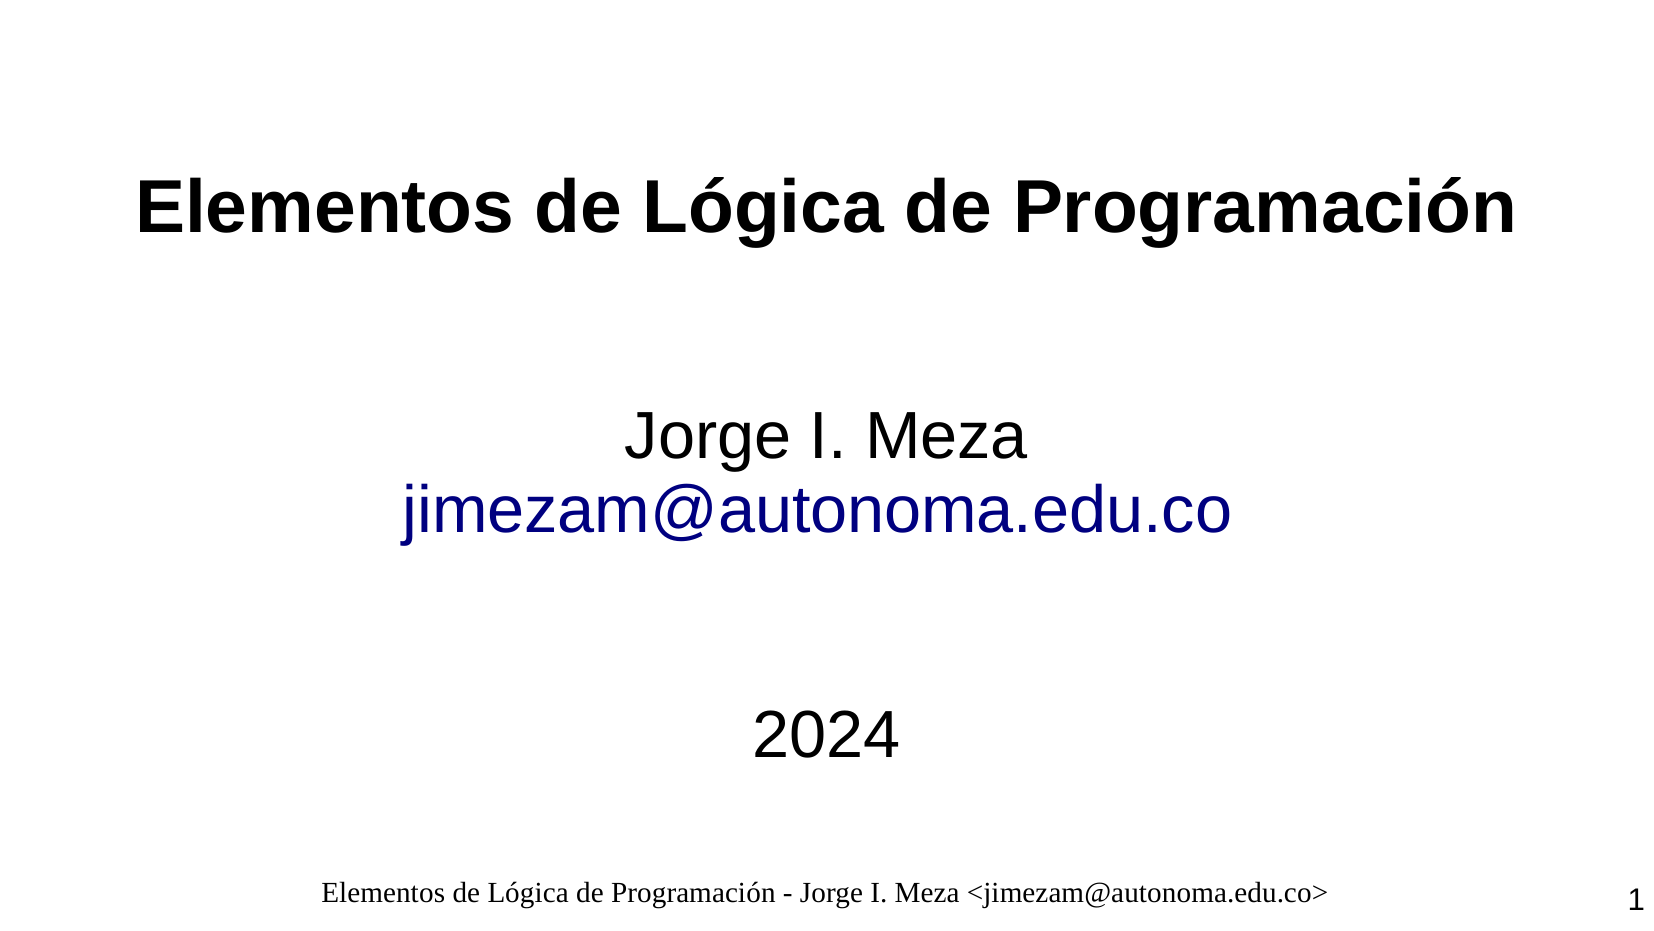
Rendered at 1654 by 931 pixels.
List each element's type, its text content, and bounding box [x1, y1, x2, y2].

subtitle Elementos de Lógica de Programación Jorge I. Meza jimezam@autonoma.edu.co 2024 [82, 107, 1571, 828]
